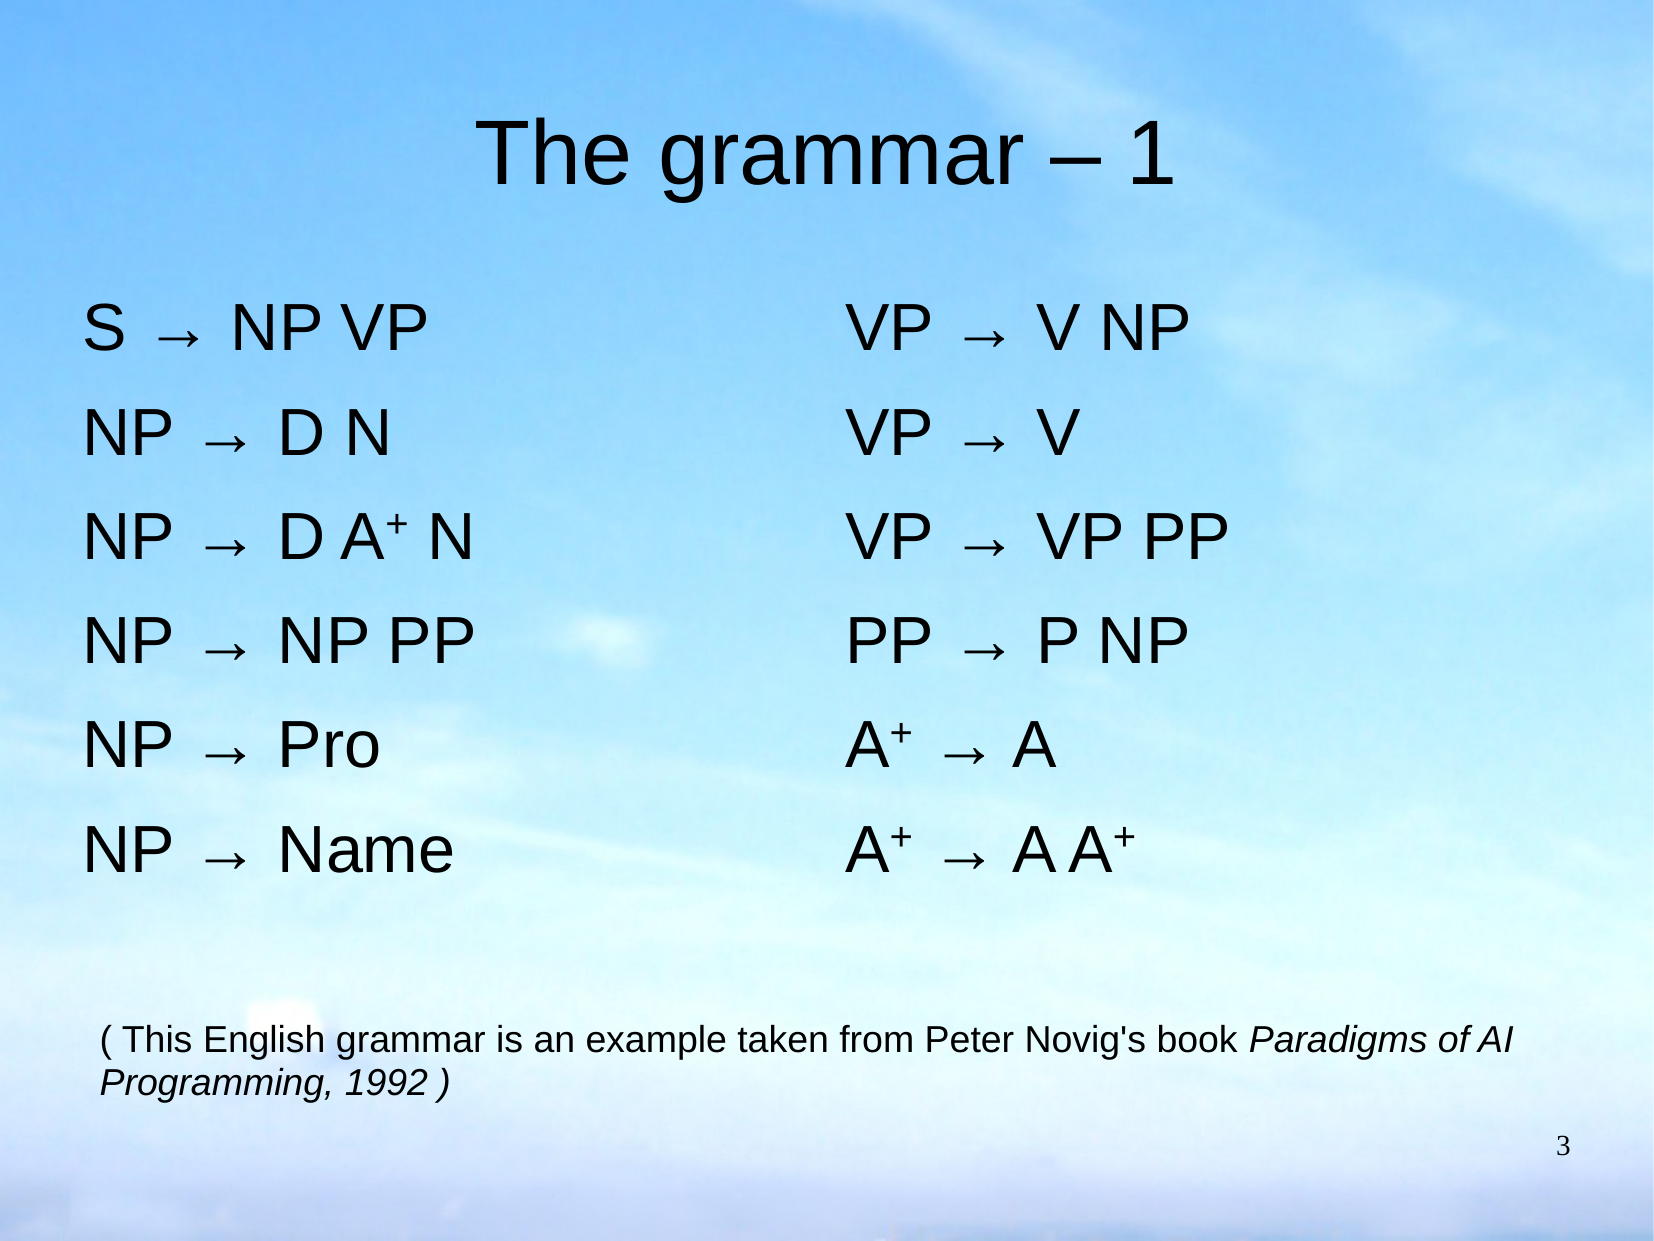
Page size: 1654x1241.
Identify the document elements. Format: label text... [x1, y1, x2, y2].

picture [0, 0, 1654, 1241]
list S → NP VP NP → D N NP → D A+ N NP → NP PP NP → Pro NP → Name [82, 290, 809, 1109]
list ( This English grammar is an example taken from Peter Novig's book Paradigms of AI Programming, 1992 ) [99, 1018, 1565, 1128]
list VP → V NP VP → V VP → VP PP PP → P NP A+ → A A+ → A A+ [845, 290, 1572, 1094]
title The grammar – 1 [82, 49, 1571, 257]
